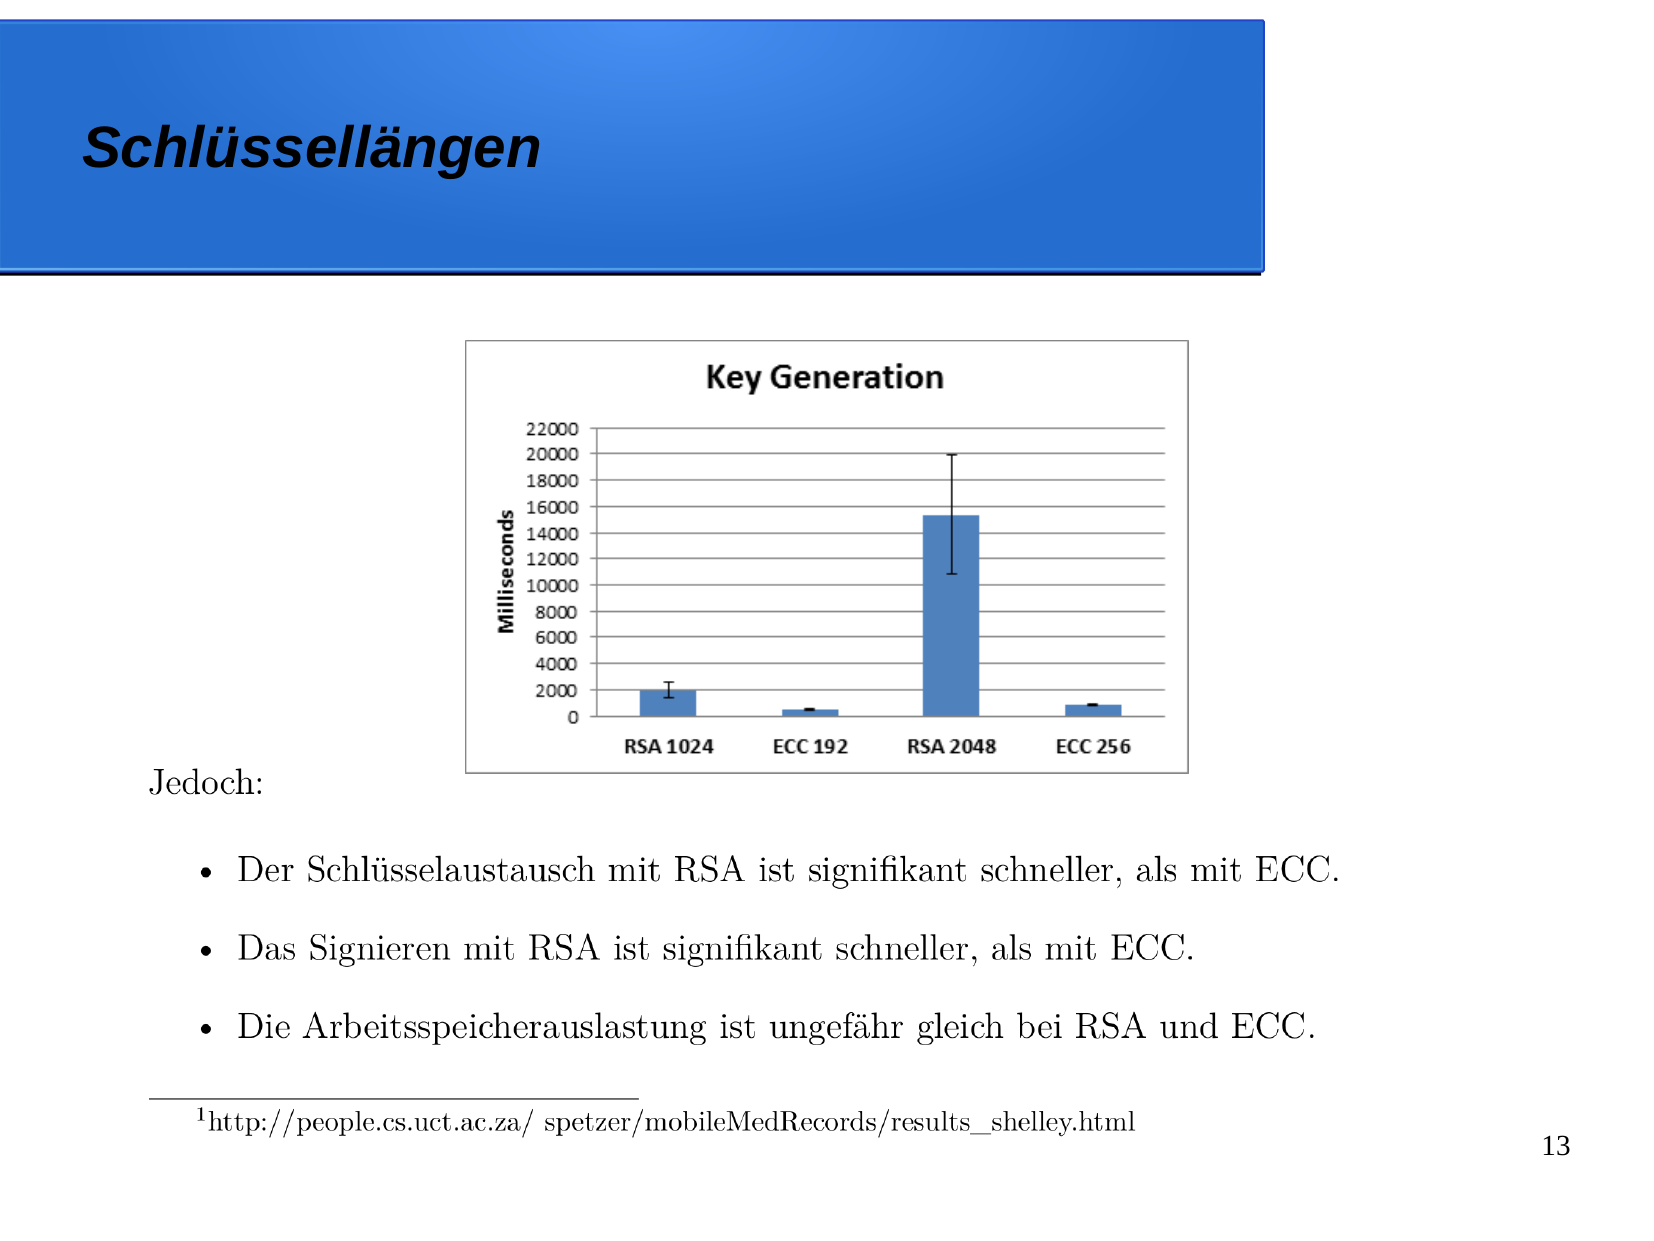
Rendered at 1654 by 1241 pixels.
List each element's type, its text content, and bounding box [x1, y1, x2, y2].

picture [129, 340, 1365, 1163]
title Schlüssellängen [82, 47, 1264, 249]
